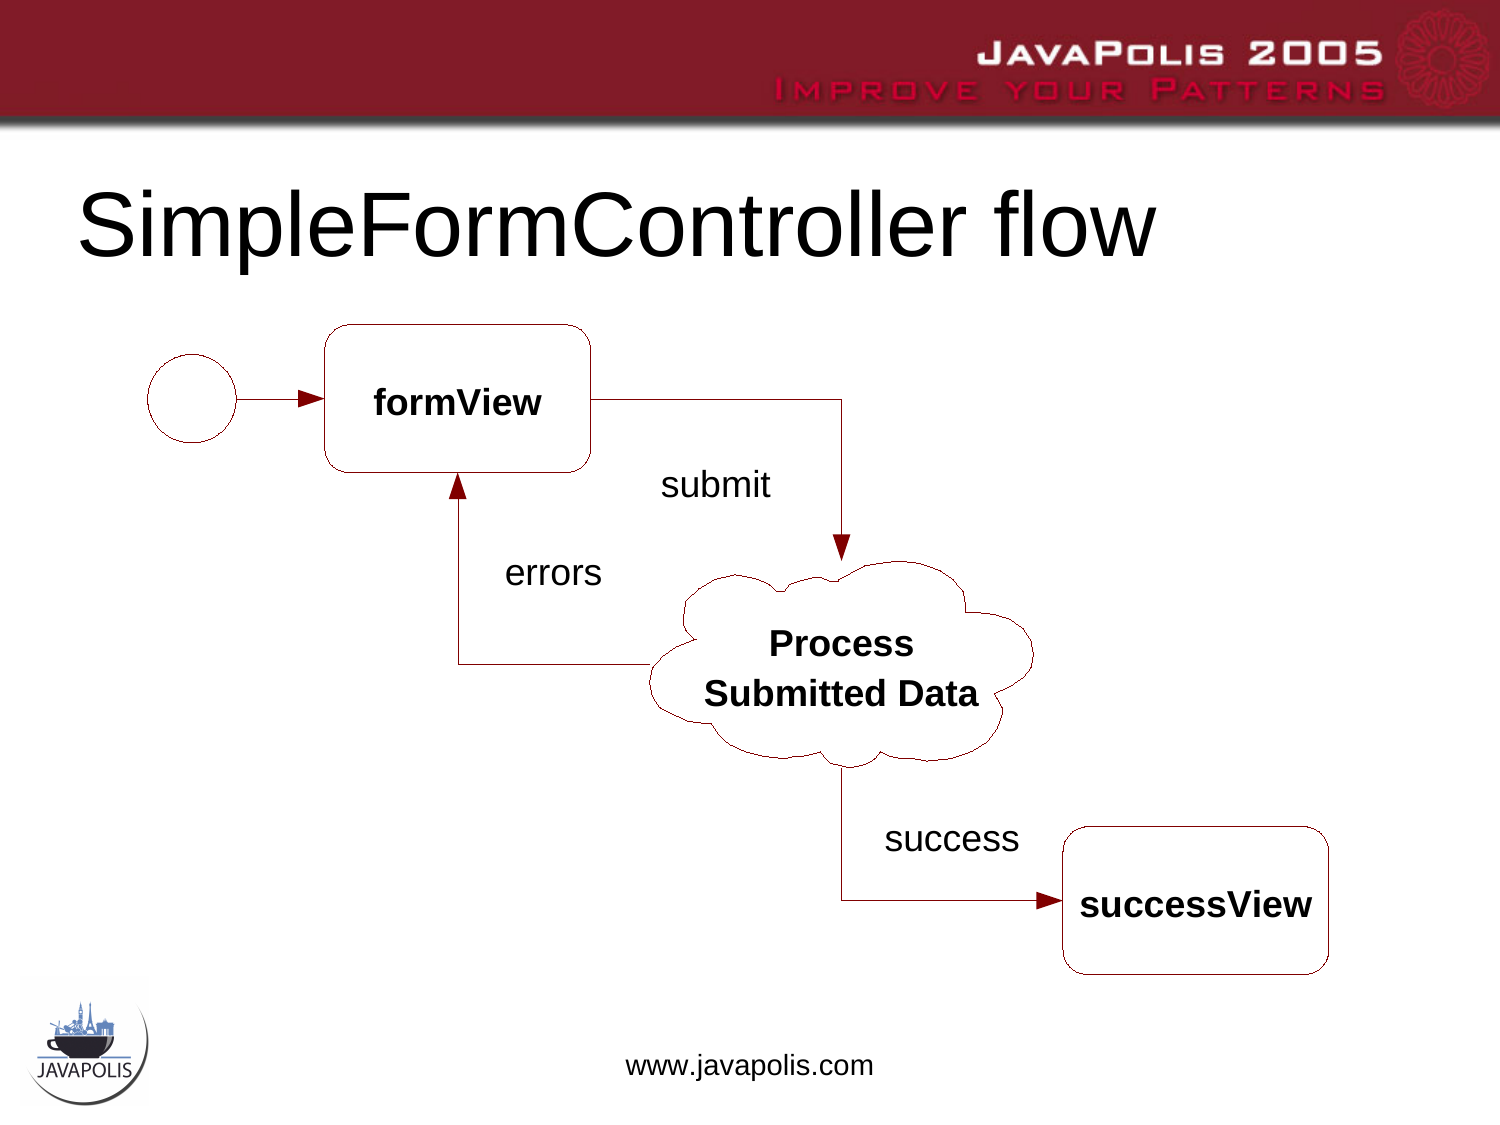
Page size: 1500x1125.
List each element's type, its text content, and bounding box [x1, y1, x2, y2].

text_box formView [324, 324, 591, 473]
picture [20, 976, 149, 1106]
title SimpleFormController flow [76, 148, 1424, 279]
text_box Process Submitted Data [649, 561, 1034, 768]
text_box successView [1062, 826, 1329, 975]
picture [0, 0, 1500, 140]
